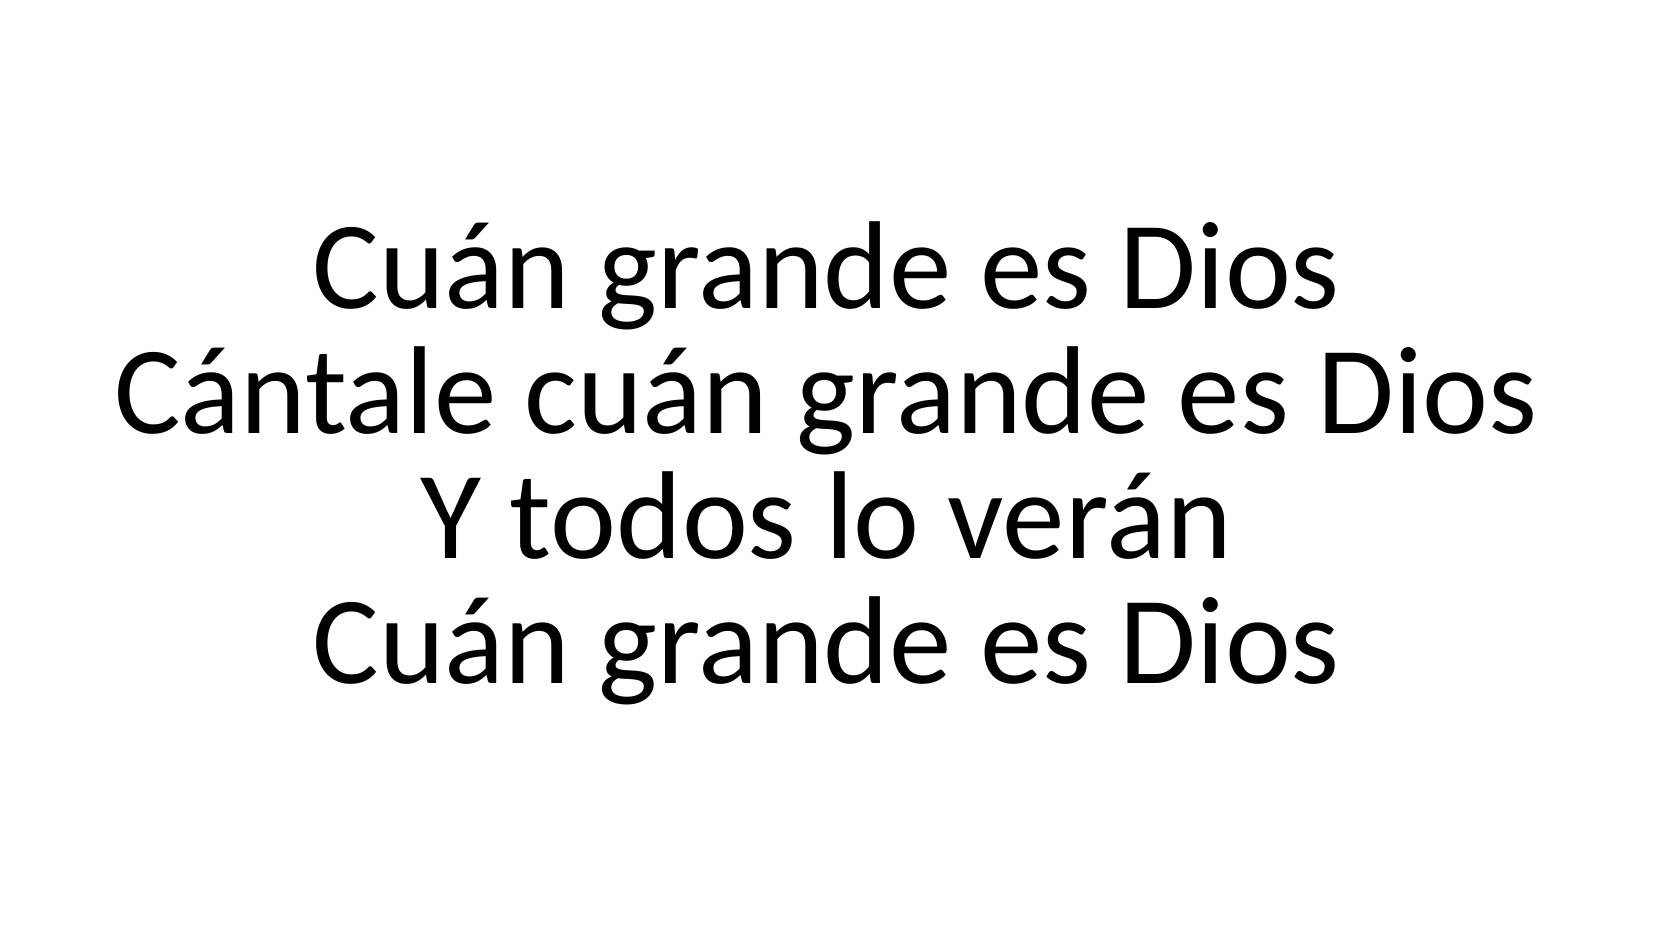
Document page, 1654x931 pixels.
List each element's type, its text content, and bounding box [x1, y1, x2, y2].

title Cuán grande es Dios Cántale cuán grande es Dios Y todos lo verán Cuán grande es Dios [0, 0, 1654, 931]
